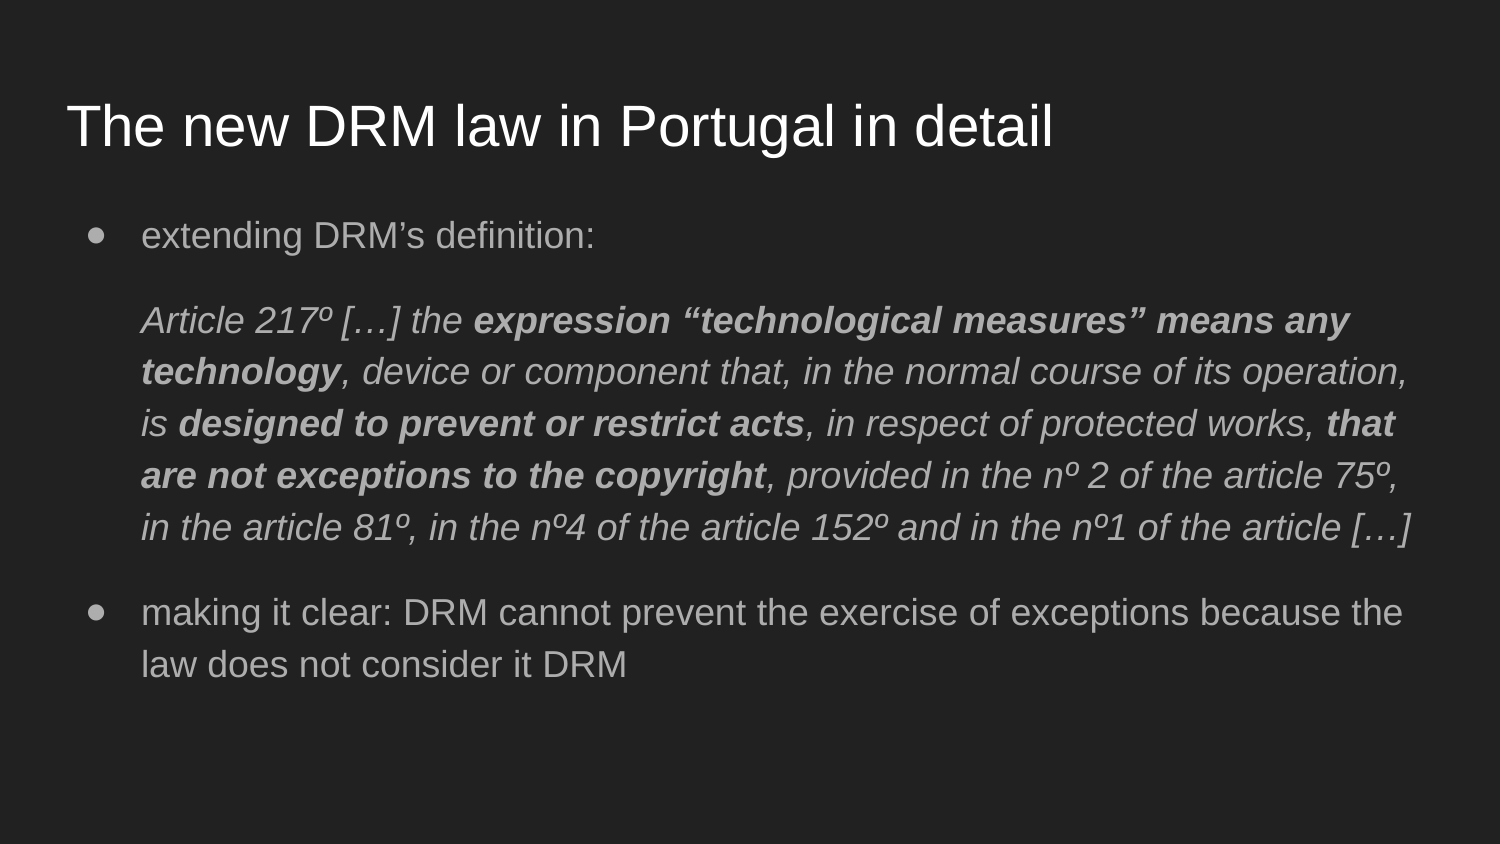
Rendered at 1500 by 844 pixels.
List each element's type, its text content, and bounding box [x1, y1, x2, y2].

title The new DRM law in Portugal in detail [51, 72, 1449, 167]
list extending DRM’s definition: Article 217º […] the expression “technological measures” means any technology, device or component that, in the normal course of its operation, is designed to prevent or restrict acts, in respect of protected works, that are not exceptions to the copyright, provided in the nº 2 of the article 75º, in the article 81º, in the nº4 of the article 152º and in the nº1 of the article […] making it clear: DRM cannot prevent the exercise of exceptions because the law does not consider it DRM [51, 189, 1449, 750]
